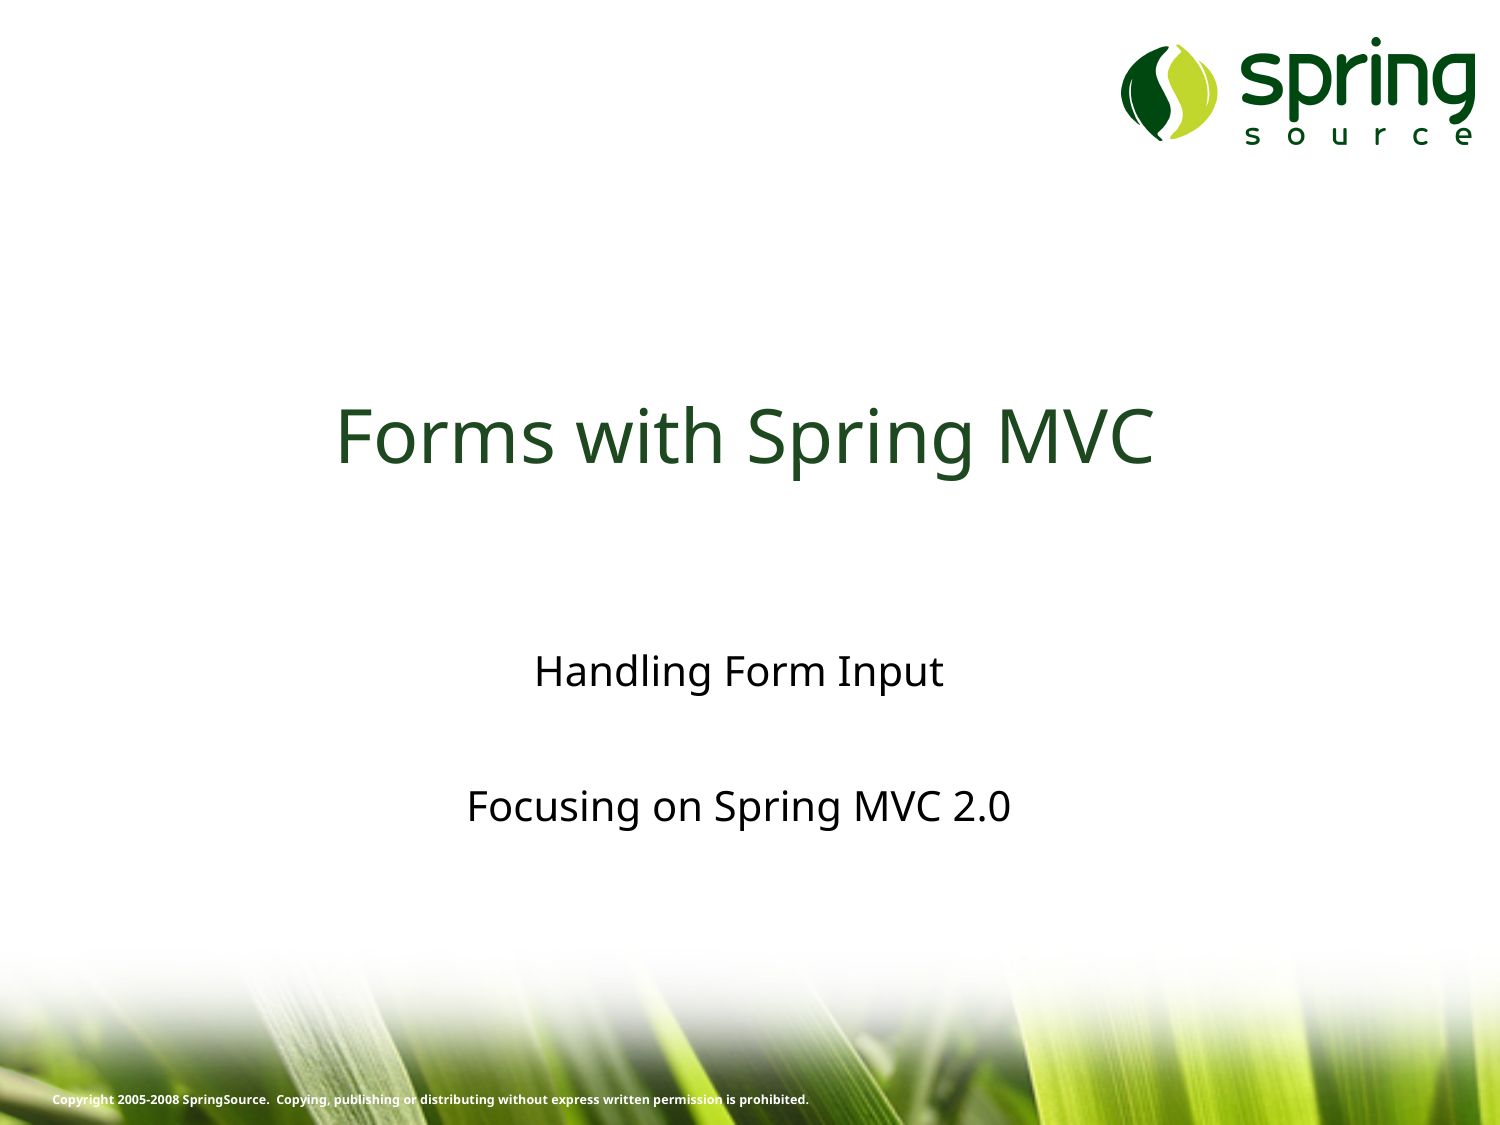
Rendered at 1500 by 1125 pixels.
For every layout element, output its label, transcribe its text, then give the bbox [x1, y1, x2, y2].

subtitle Handling Form Input Focusing on Spring MVC 2.0 [214, 499, 1265, 810]
picture [1121, 37, 1475, 145]
picture [0, 944, 1500, 1125]
title Forms with Spring MVC [107, 340, 1383, 529]
